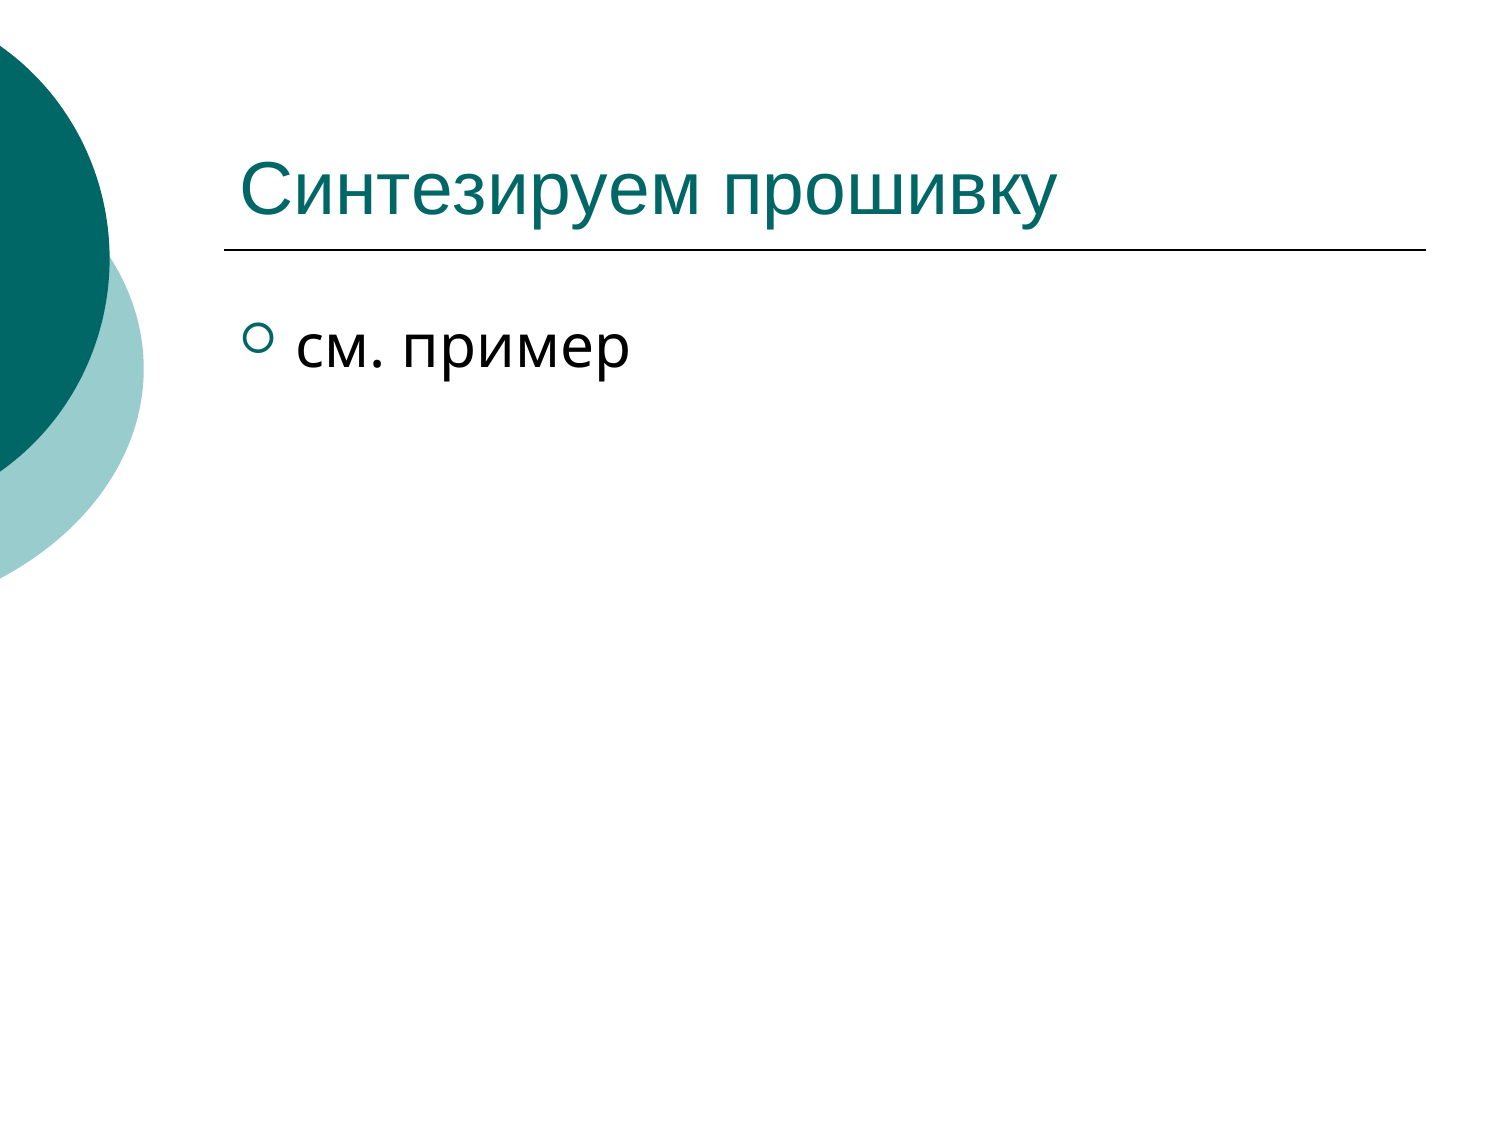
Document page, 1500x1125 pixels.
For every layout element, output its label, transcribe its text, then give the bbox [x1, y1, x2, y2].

title Синтезируем прошивку [224, 49, 1425, 237]
list см. пример [224, 299, 1425, 975]
